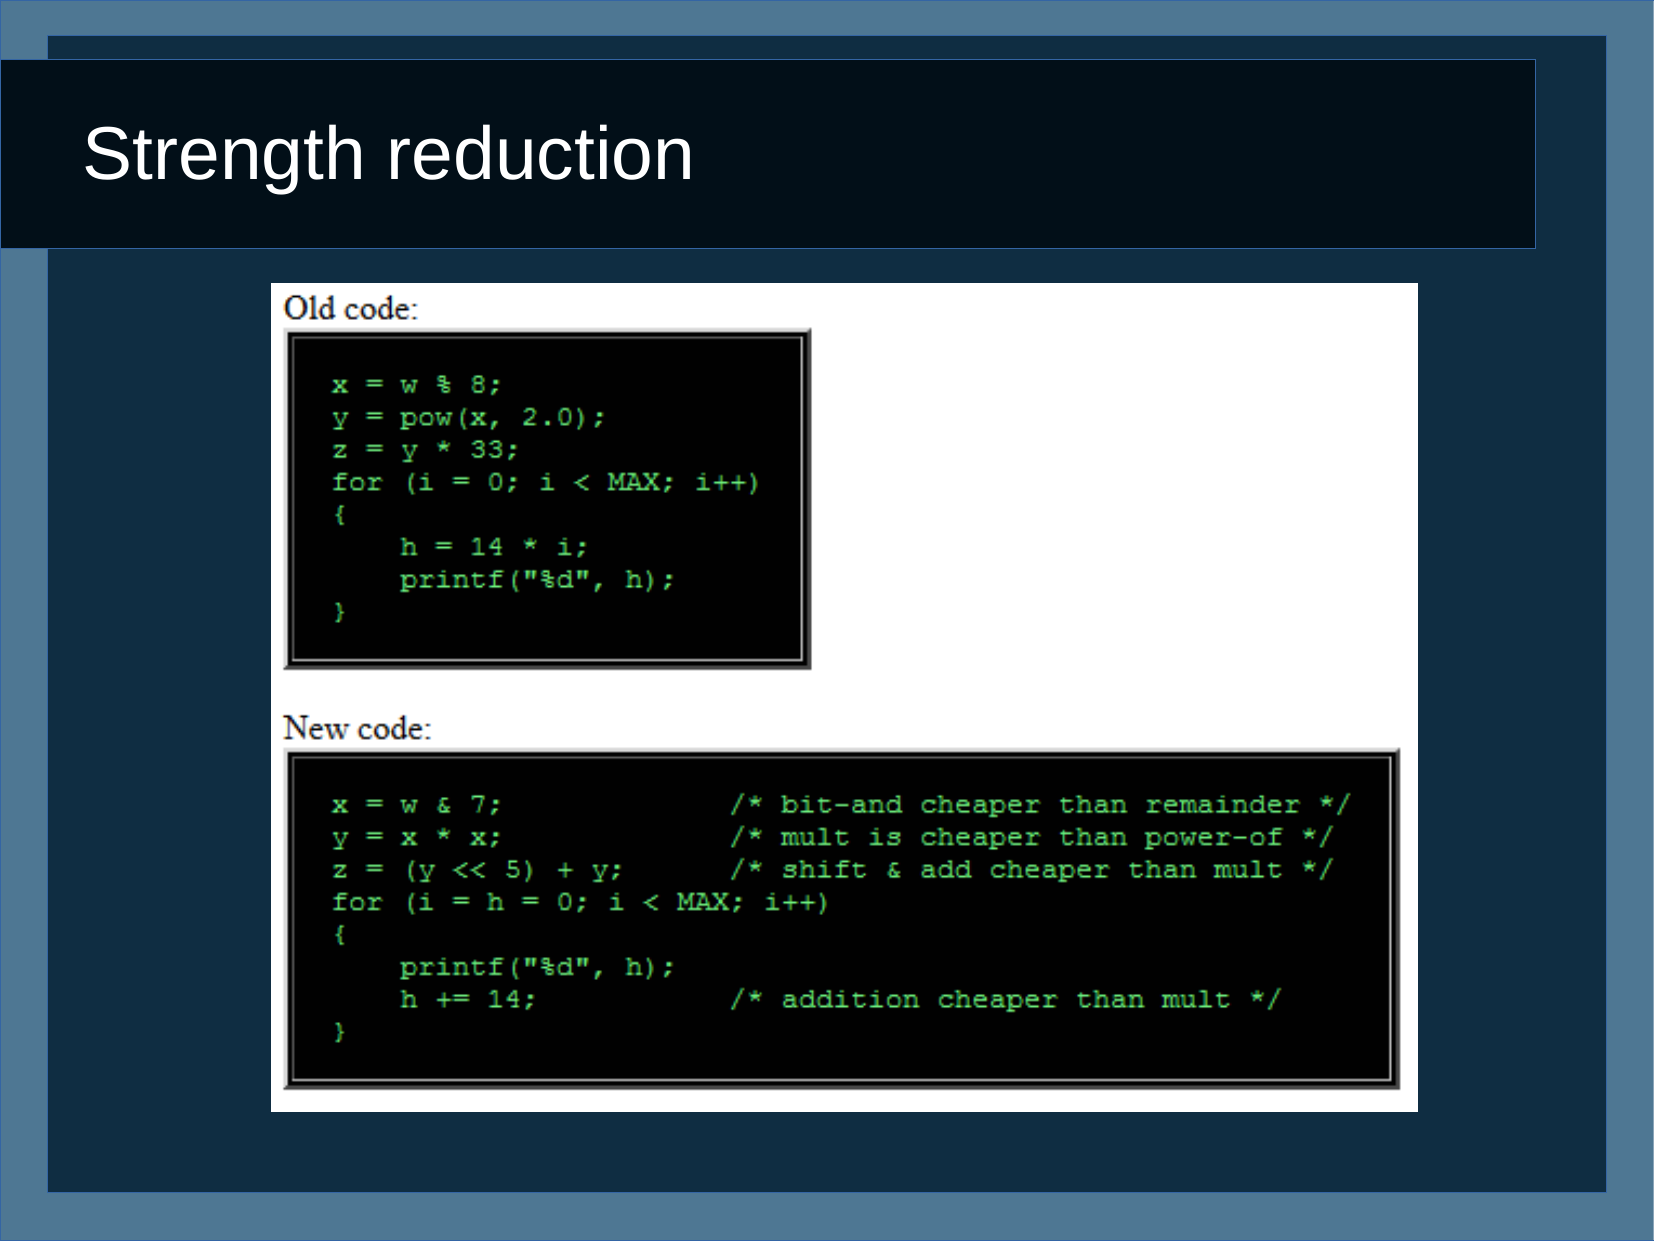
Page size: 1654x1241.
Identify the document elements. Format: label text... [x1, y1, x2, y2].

title Strength reduction [82, 94, 1264, 213]
picture [271, 283, 1418, 1112]
